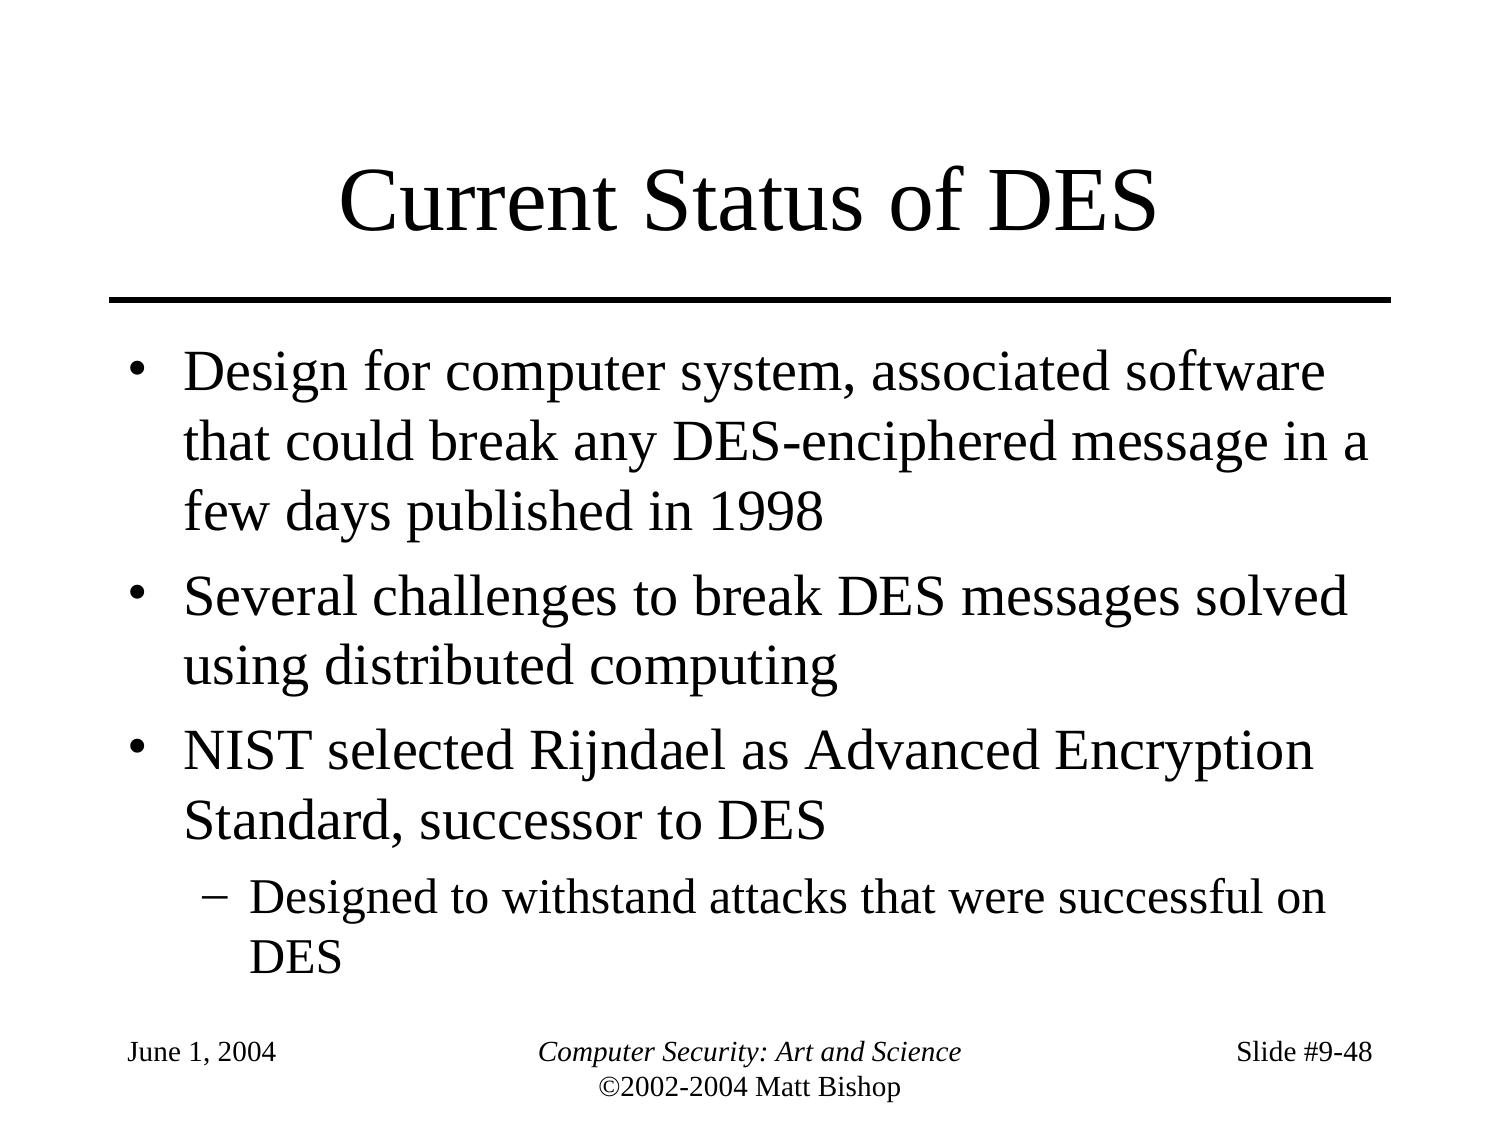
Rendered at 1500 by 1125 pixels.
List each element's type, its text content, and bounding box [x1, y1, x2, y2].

title Current Status of DES [112, 99, 1388, 288]
list Design for computer system, associated software that could break any DES-enciphered message in a few days published in 1998 Several challenges to break DES messages solved using distributed computing NIST selected Rijndael as Advanced Encryption Standard, successor to DES Designed to withstand attacks that were successful on DES [112, 324, 1388, 1000]
